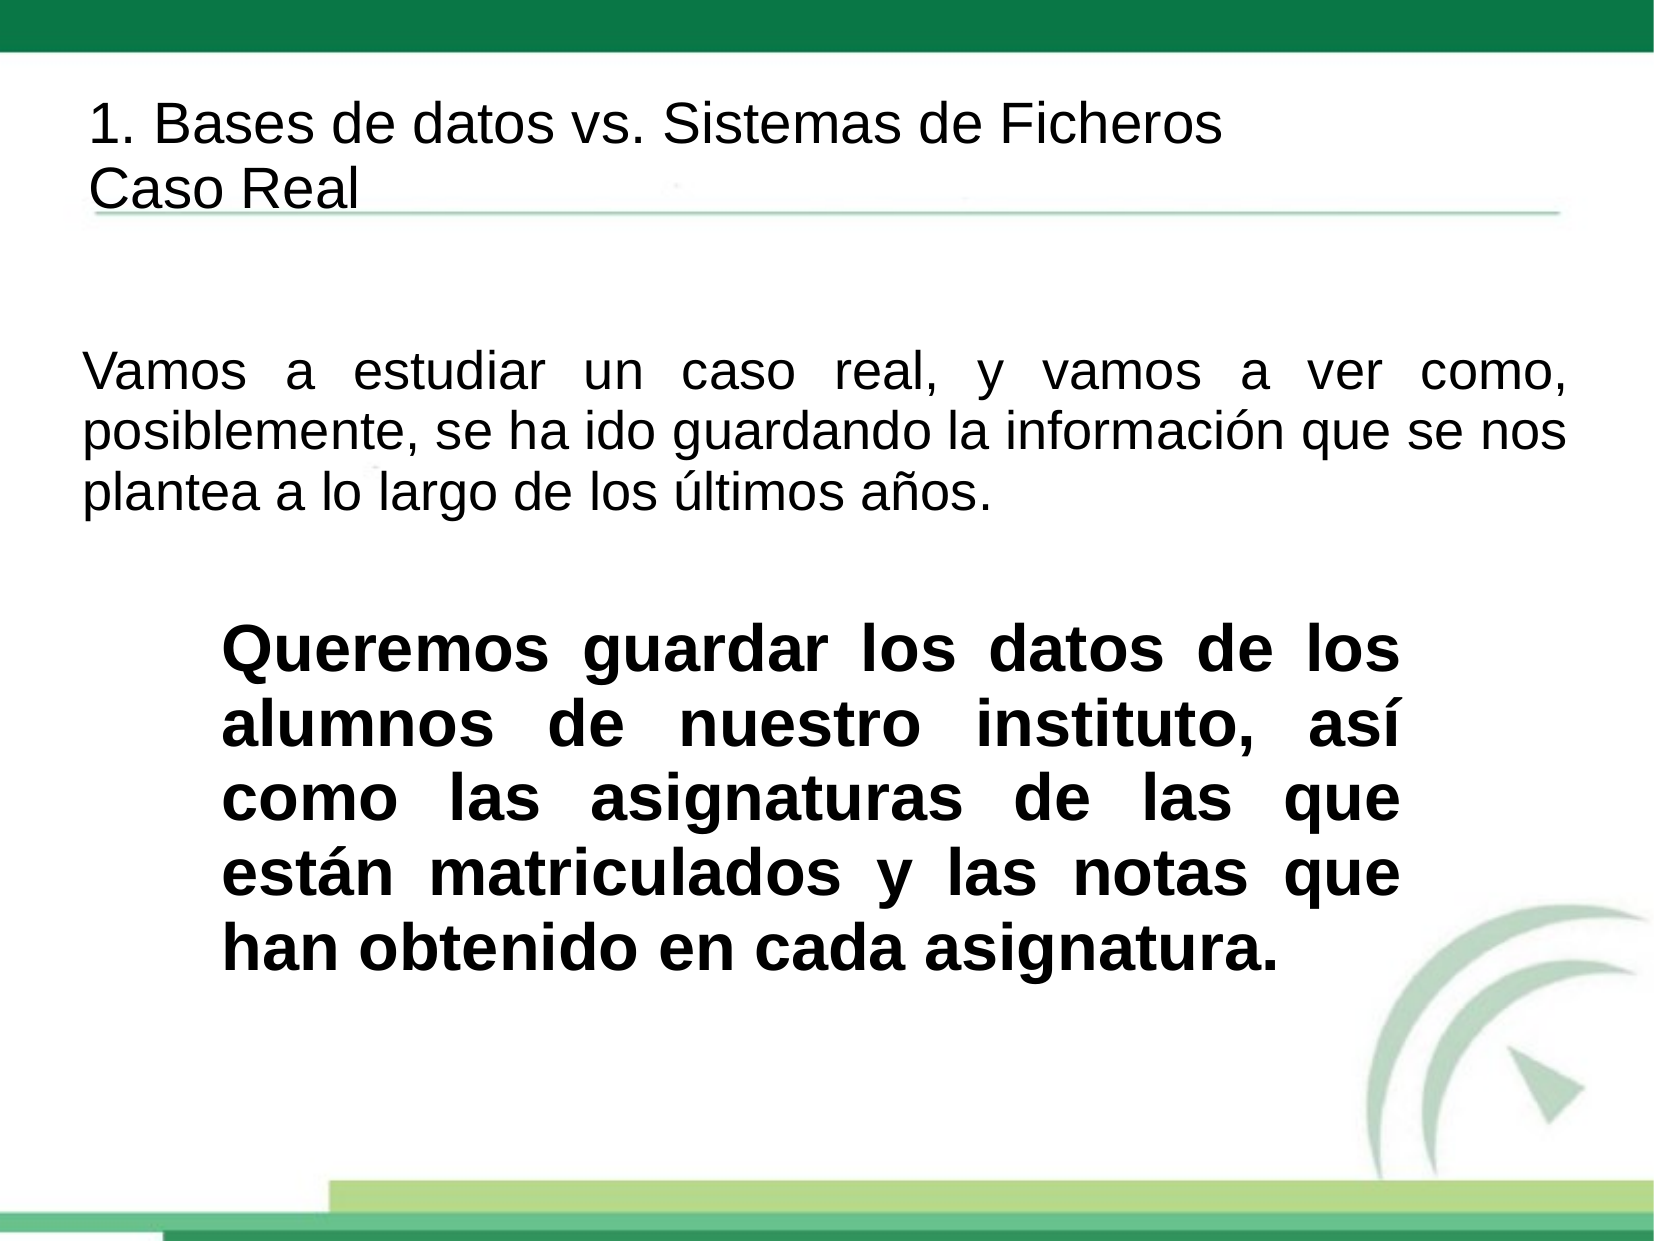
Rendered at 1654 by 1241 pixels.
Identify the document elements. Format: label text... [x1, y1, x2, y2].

title 1. Bases de datos vs. Sistemas de Ficheros Caso Real [88, 60, 1577, 253]
subtitle Vamos a estudiar un caso real, y vamos a ver como, posiblemente, se ha ido guardando la información que se nos plantea a lo largo de los últimos años. [82, 224, 1571, 638]
text_box Queremos guardar los datos de los alumnos de nuestro instituto, así como las asignaturas de las que están matriculados y las notas que han obtenido en cada asignatura. [206, 603, 1418, 993]
picture [0, 0, 1654, 1241]
